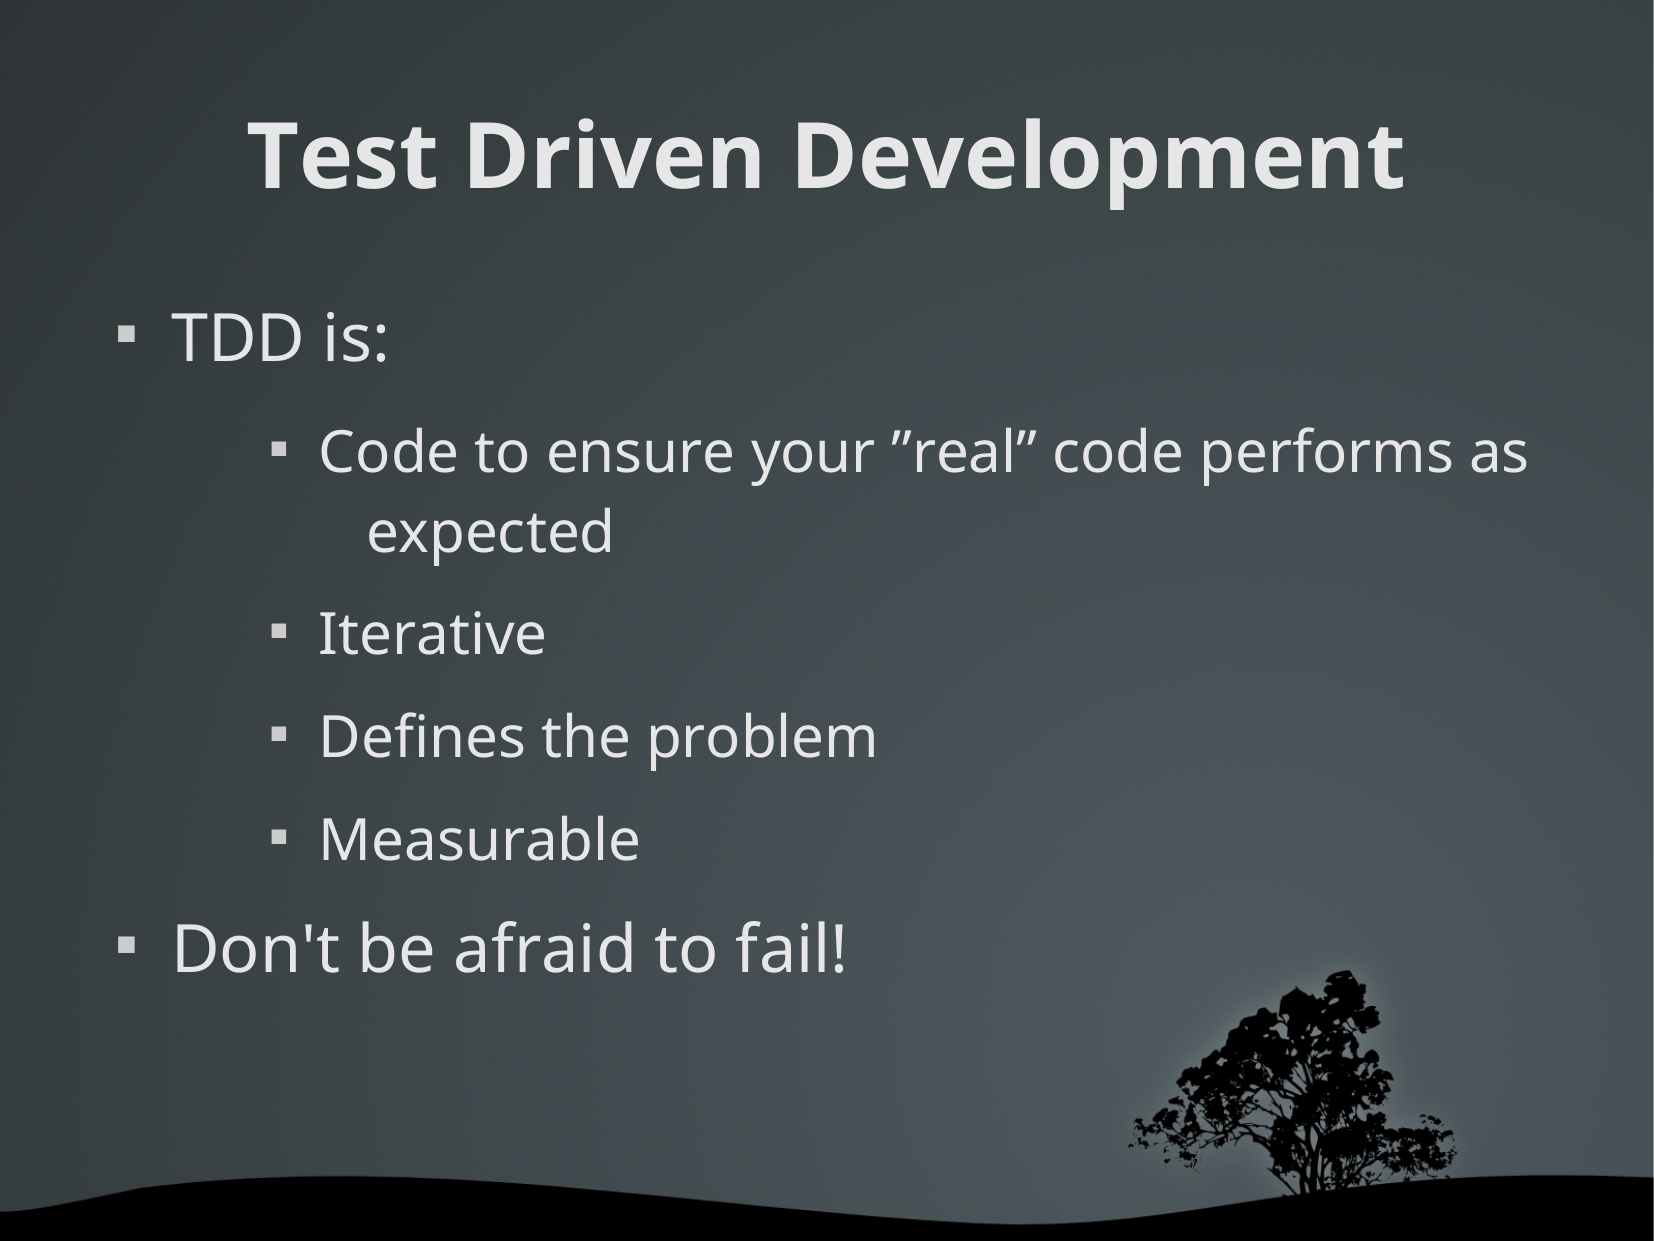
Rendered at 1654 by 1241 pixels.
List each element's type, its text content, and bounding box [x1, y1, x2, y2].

list TDD is: Code to ensure your ”real” code performs as expected Iterative Defines the problem Measurable Don't be afraid to fail! [82, 290, 1571, 1109]
title Test Driven Development [82, 49, 1571, 257]
picture [0, 0, 1654, 1241]
